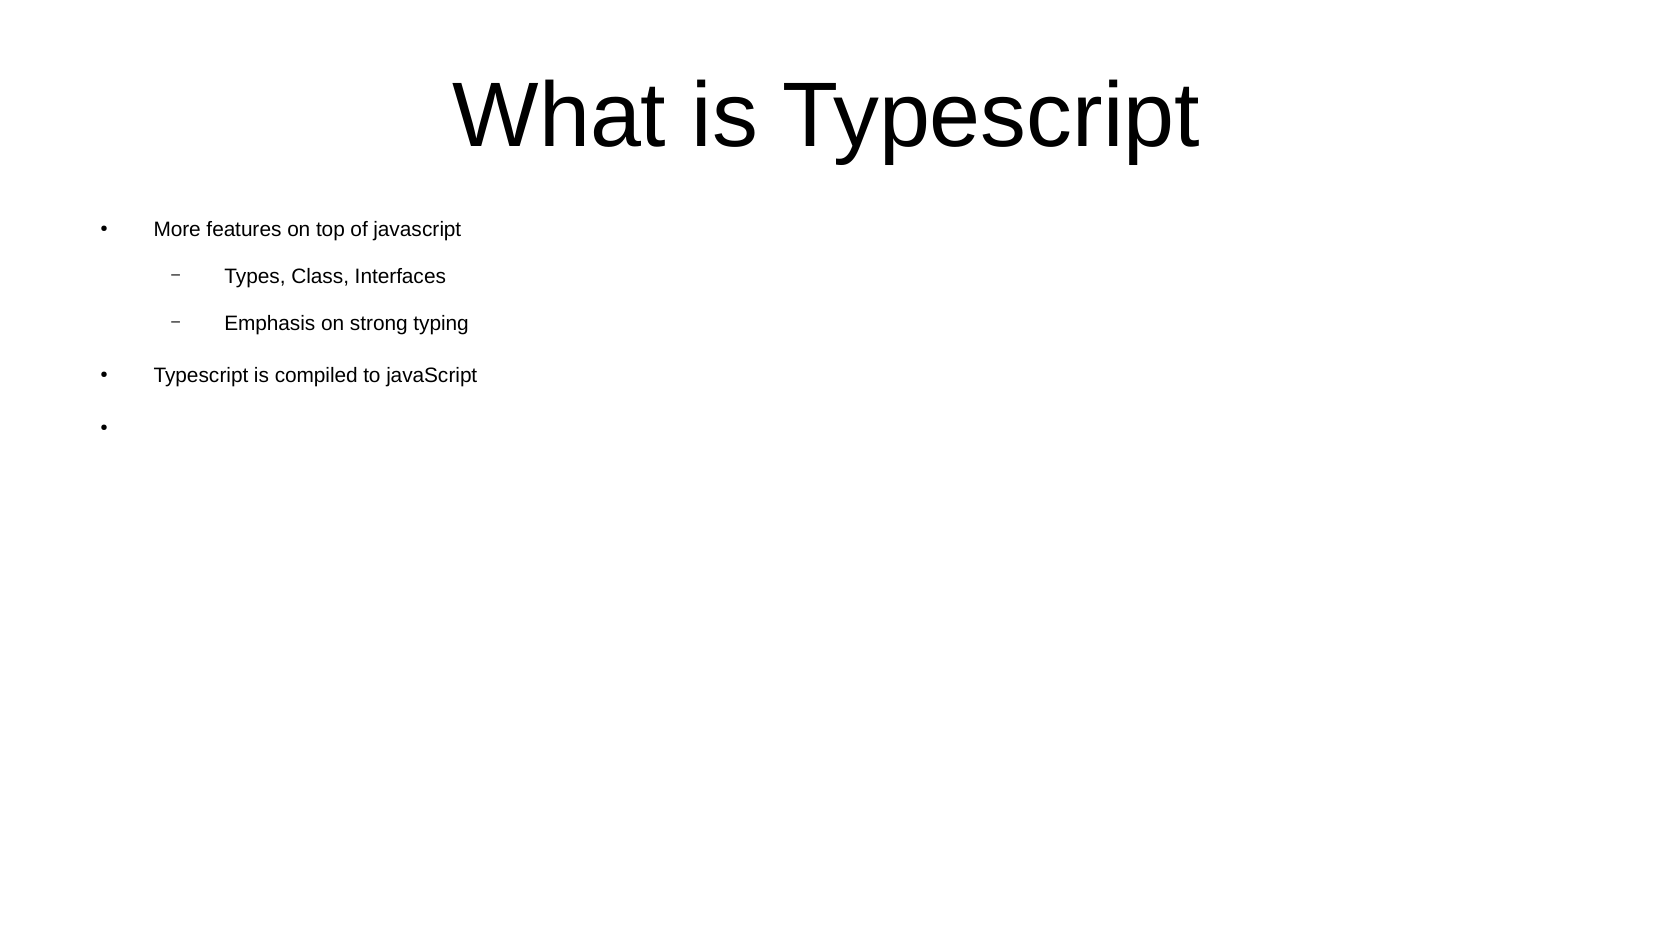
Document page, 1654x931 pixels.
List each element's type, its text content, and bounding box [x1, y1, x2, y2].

title What is Typescript [82, 37, 1571, 193]
list More features on top of javascript Types, Class, Interfaces Emphasis on strong typing Typescript is compiled to javaScript [82, 217, 1591, 916]
